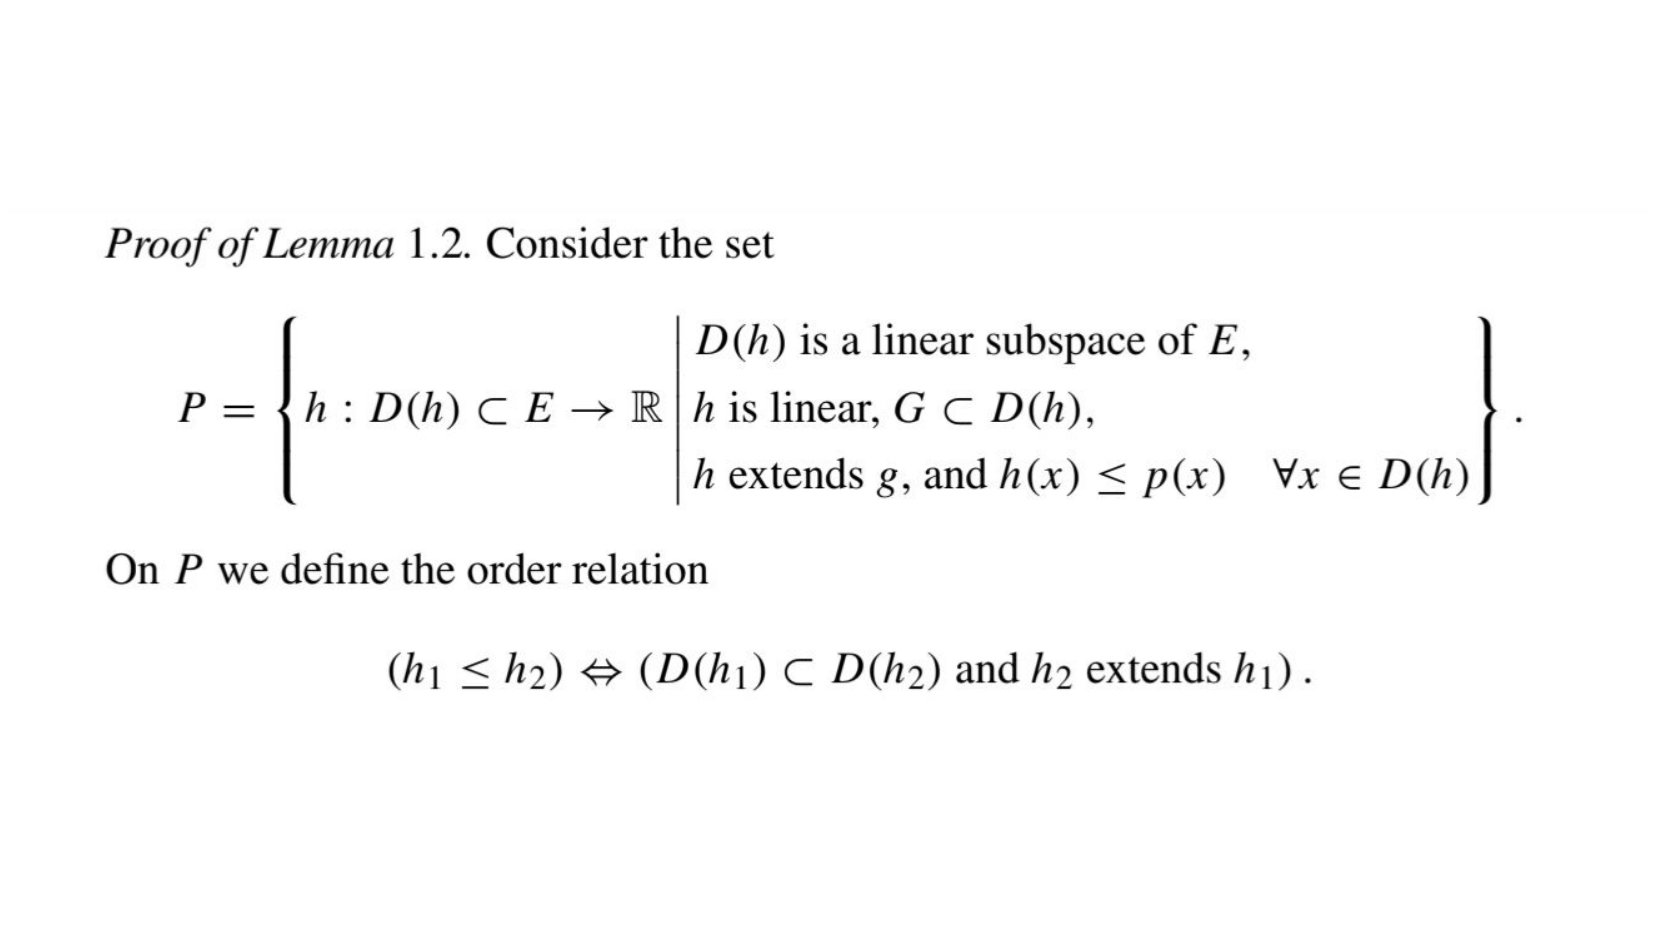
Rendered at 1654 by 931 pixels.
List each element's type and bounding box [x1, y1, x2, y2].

picture [6, 209, 1650, 724]
